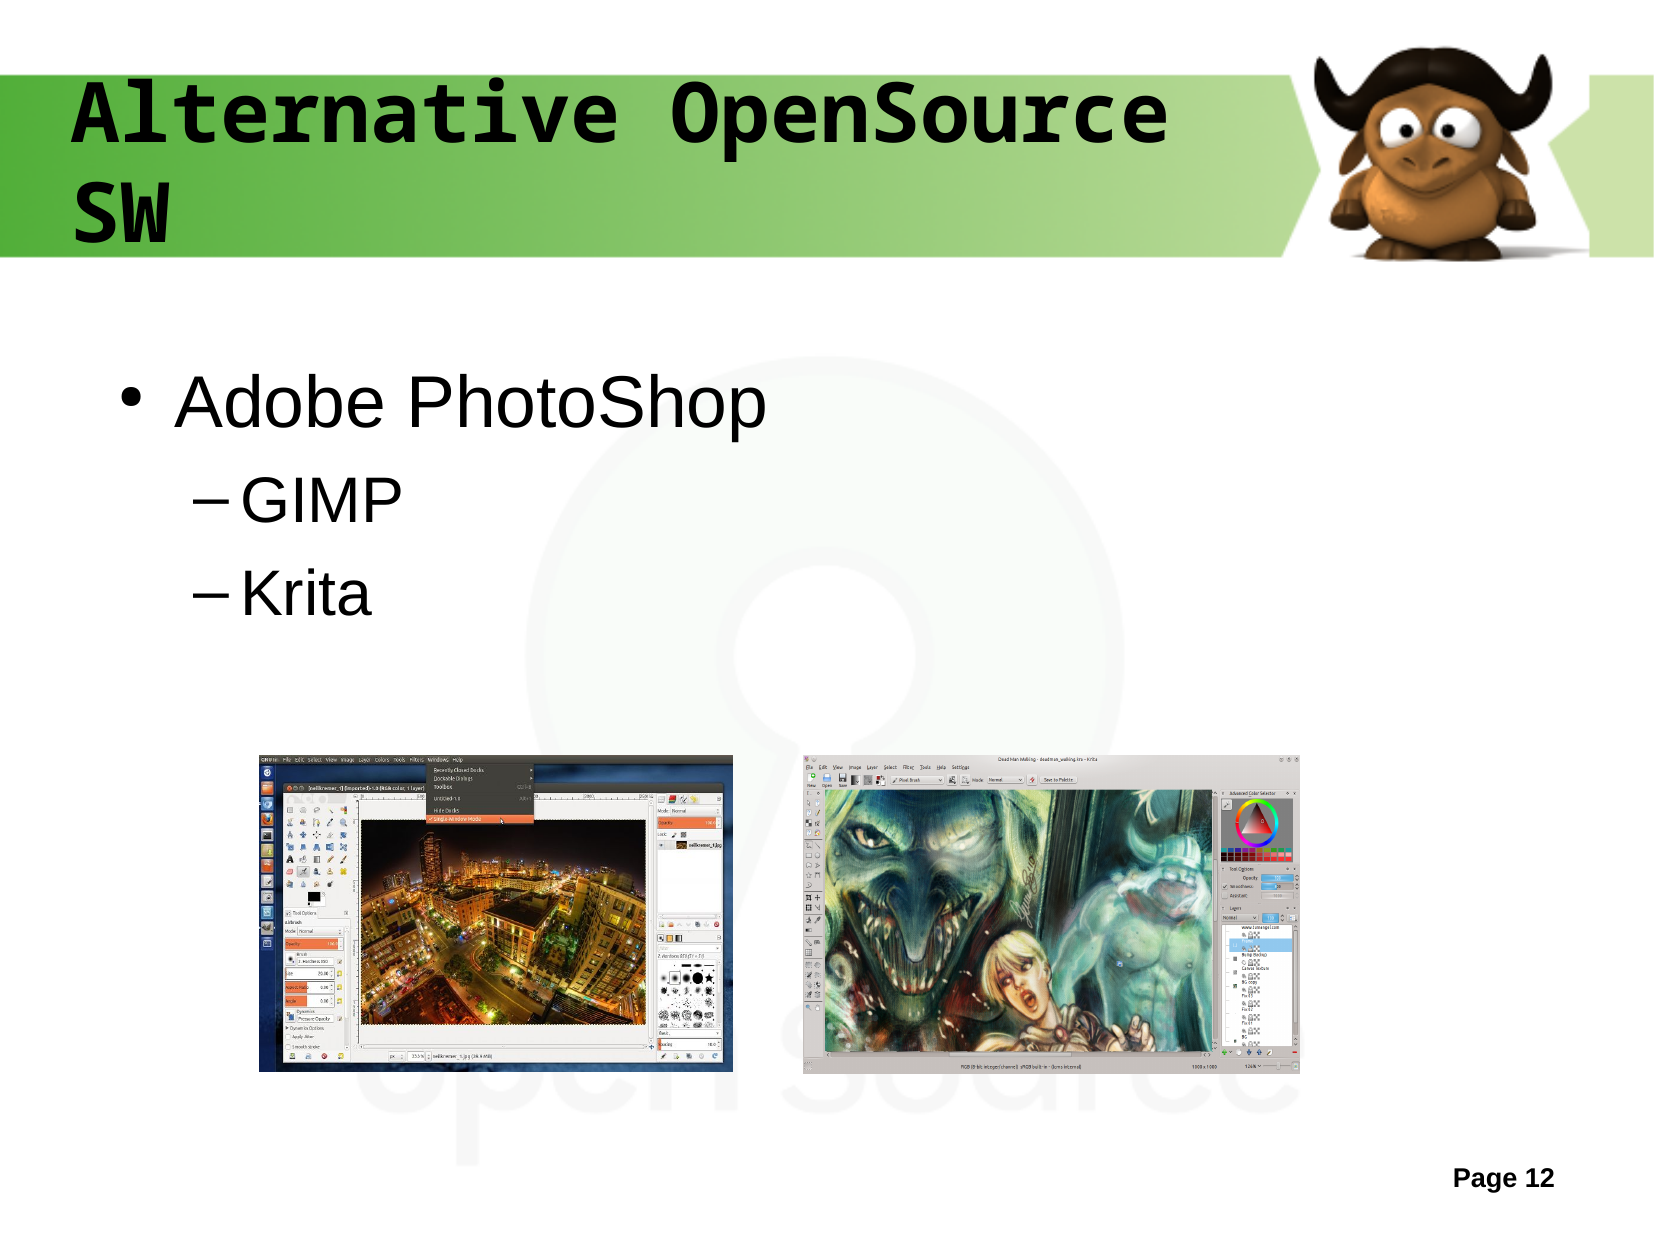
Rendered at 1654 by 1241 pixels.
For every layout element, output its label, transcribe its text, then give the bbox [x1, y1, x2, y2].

picture [0, 0, 1654, 1241]
list Adobe PhotoShop GIMP Krita [118, 354, 1424, 1074]
title Alternative OpenSource SW [70, 106, 1229, 213]
